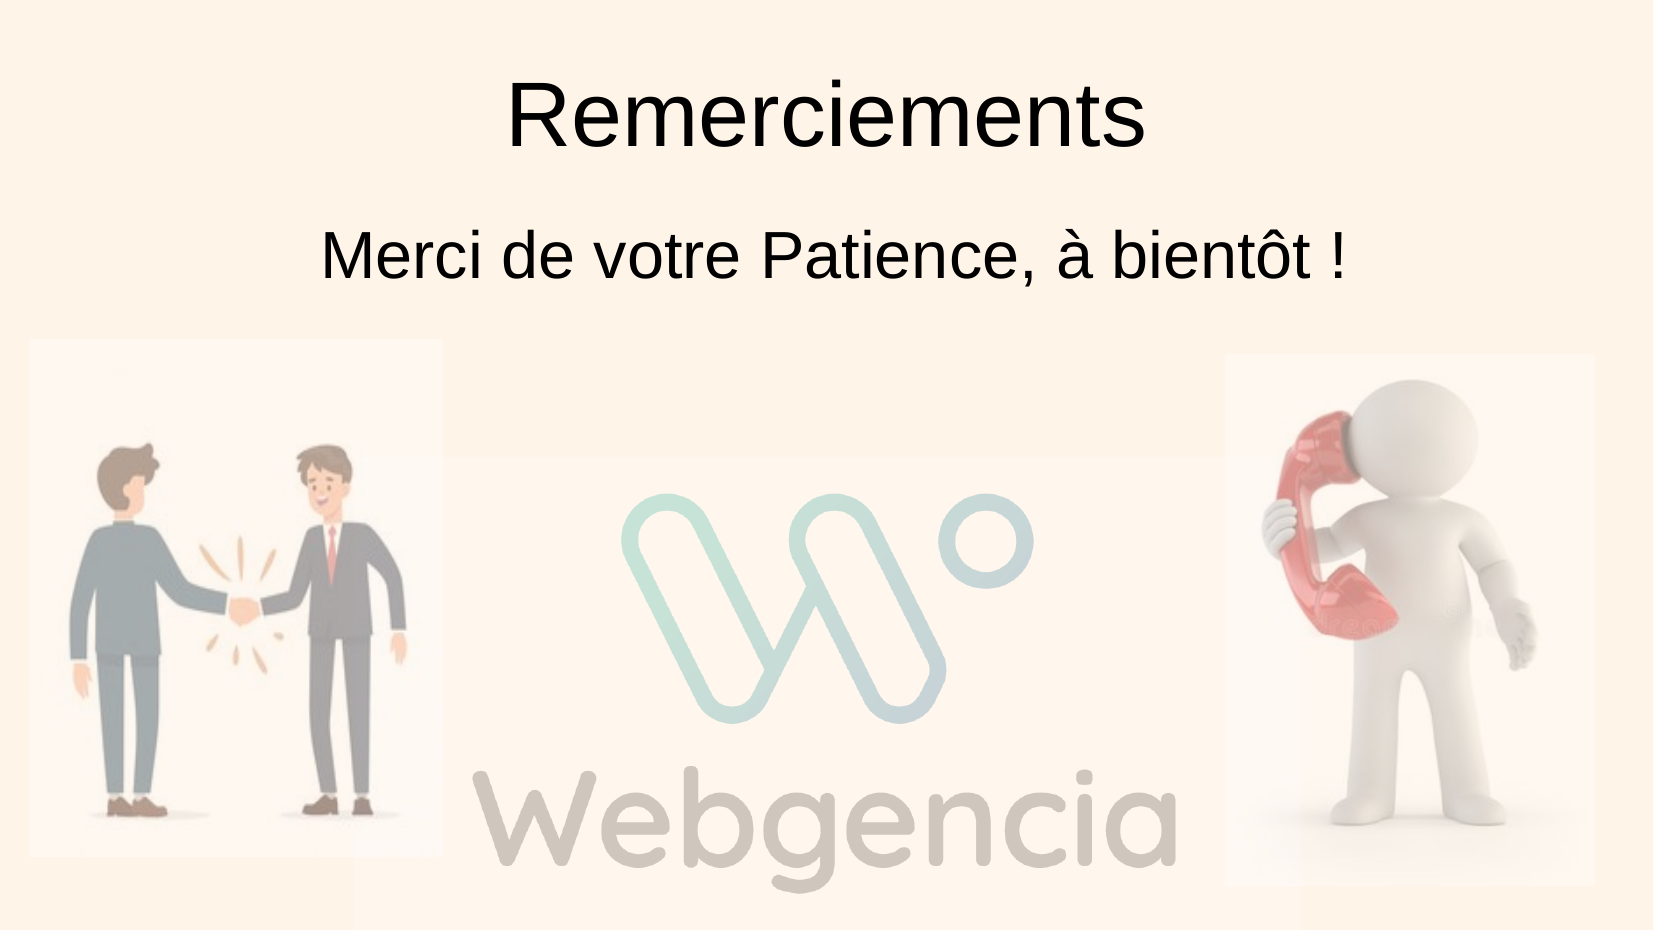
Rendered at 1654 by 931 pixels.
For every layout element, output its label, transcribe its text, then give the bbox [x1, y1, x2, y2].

picture [29, 339, 1595, 931]
title Remerciements [82, 37, 1571, 193]
list Merci de votre Patience, à bientôt ! [82, 217, 1571, 457]
